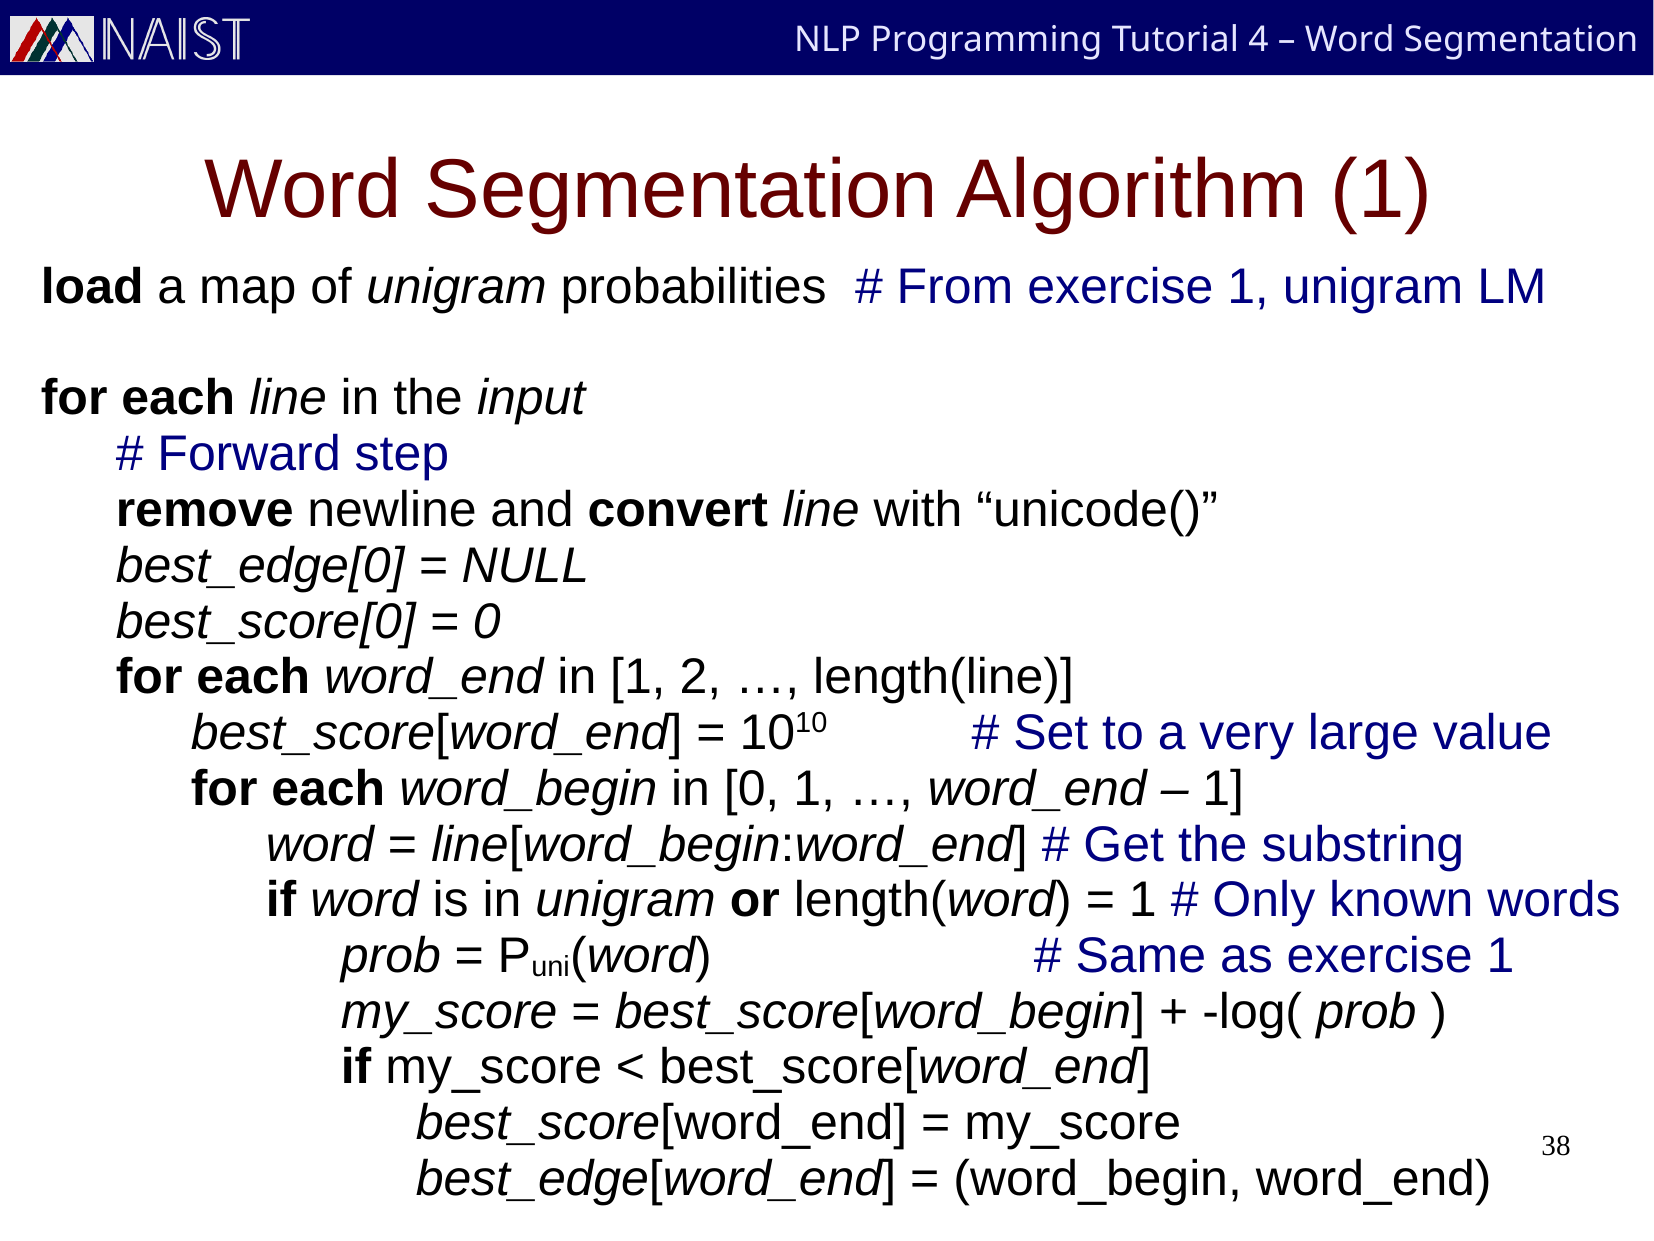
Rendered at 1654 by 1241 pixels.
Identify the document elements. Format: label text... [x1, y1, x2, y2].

picture [10, 16, 94, 62]
picture [102, 17, 251, 60]
title Word Segmentation Algorithm (1) [75, 92, 1564, 250]
text_box load a map of unigram probabilities # From exercise 1, unigram LM for each line in the input # Forward step remove newline and convert line with “unicode()” best_edge[0] = NULL best_score[0] = 0 for each word_end in [1, 2, …, length(line)] best_score[word_end] = 1010 # Set to a very large value for each word_begin in [0, 1, …, word_end – 1] word = line[word_begin:word_end] # Get the substring if word is in unigram or length(word) = 1 # Only known words prob = Puni(word) # Same as exercise 1 my_score = best_score[word_begin] + -log( prob ) if my_score < best_score[word_end] best_score[word_end] = my_score best_edge[word_end] = (word_begin, word_end) [25, 250, 1654, 1234]
